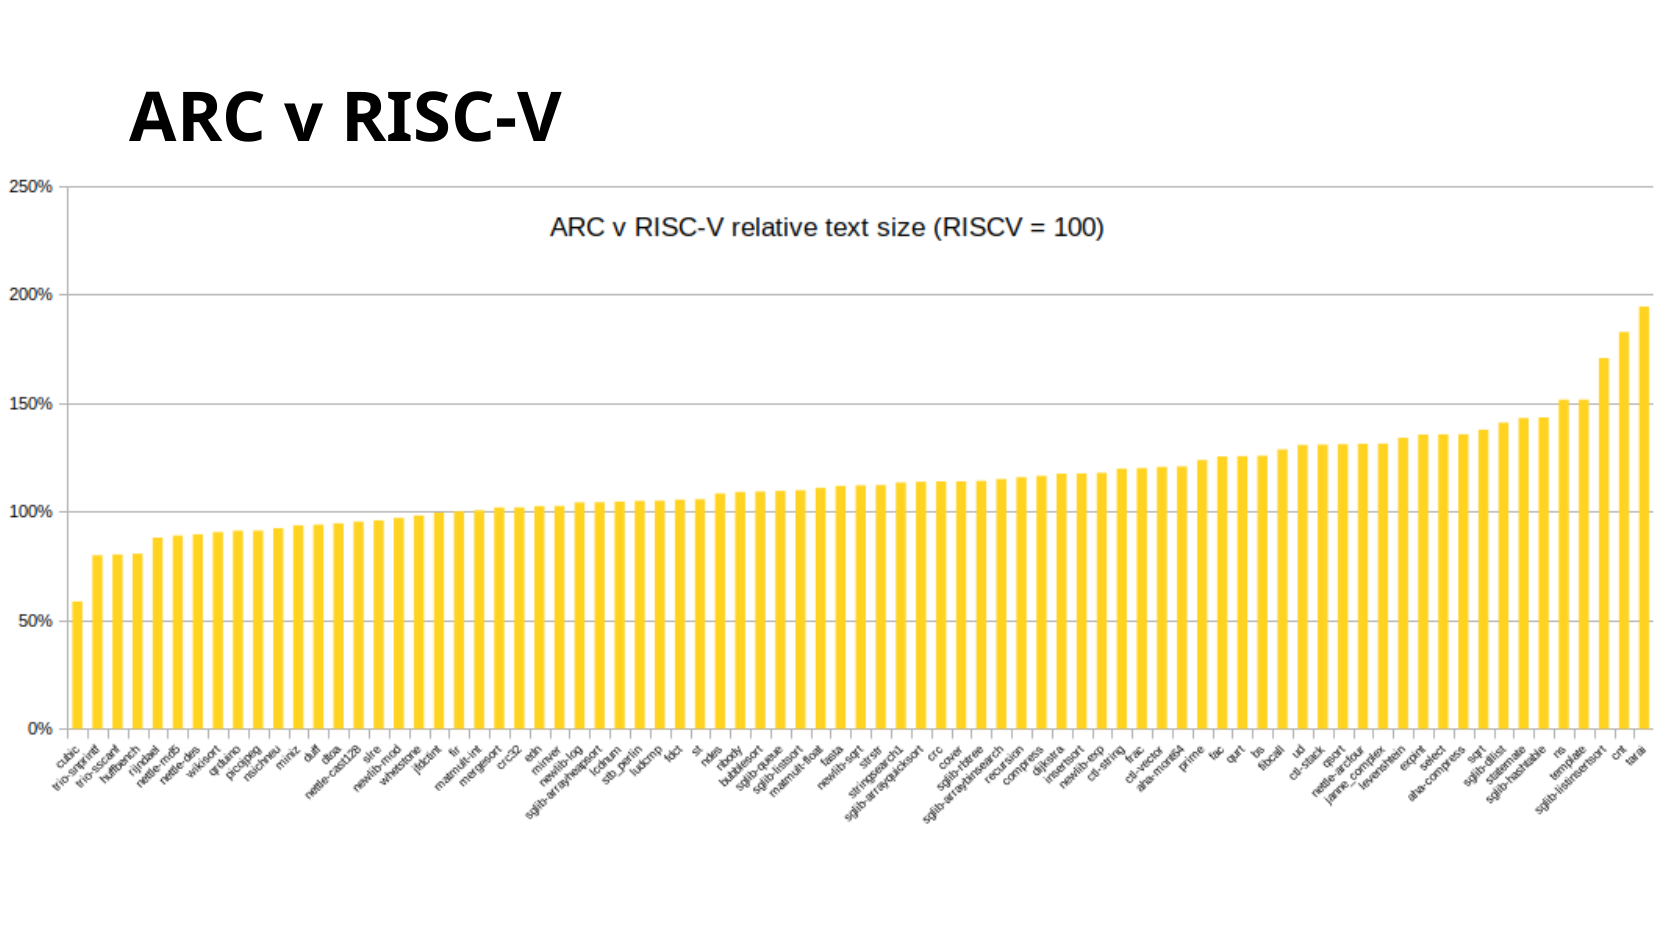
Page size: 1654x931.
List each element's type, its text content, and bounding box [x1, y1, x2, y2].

title ARC v RISC-V [129, 37, 1571, 177]
picture [0, 177, 1654, 827]
